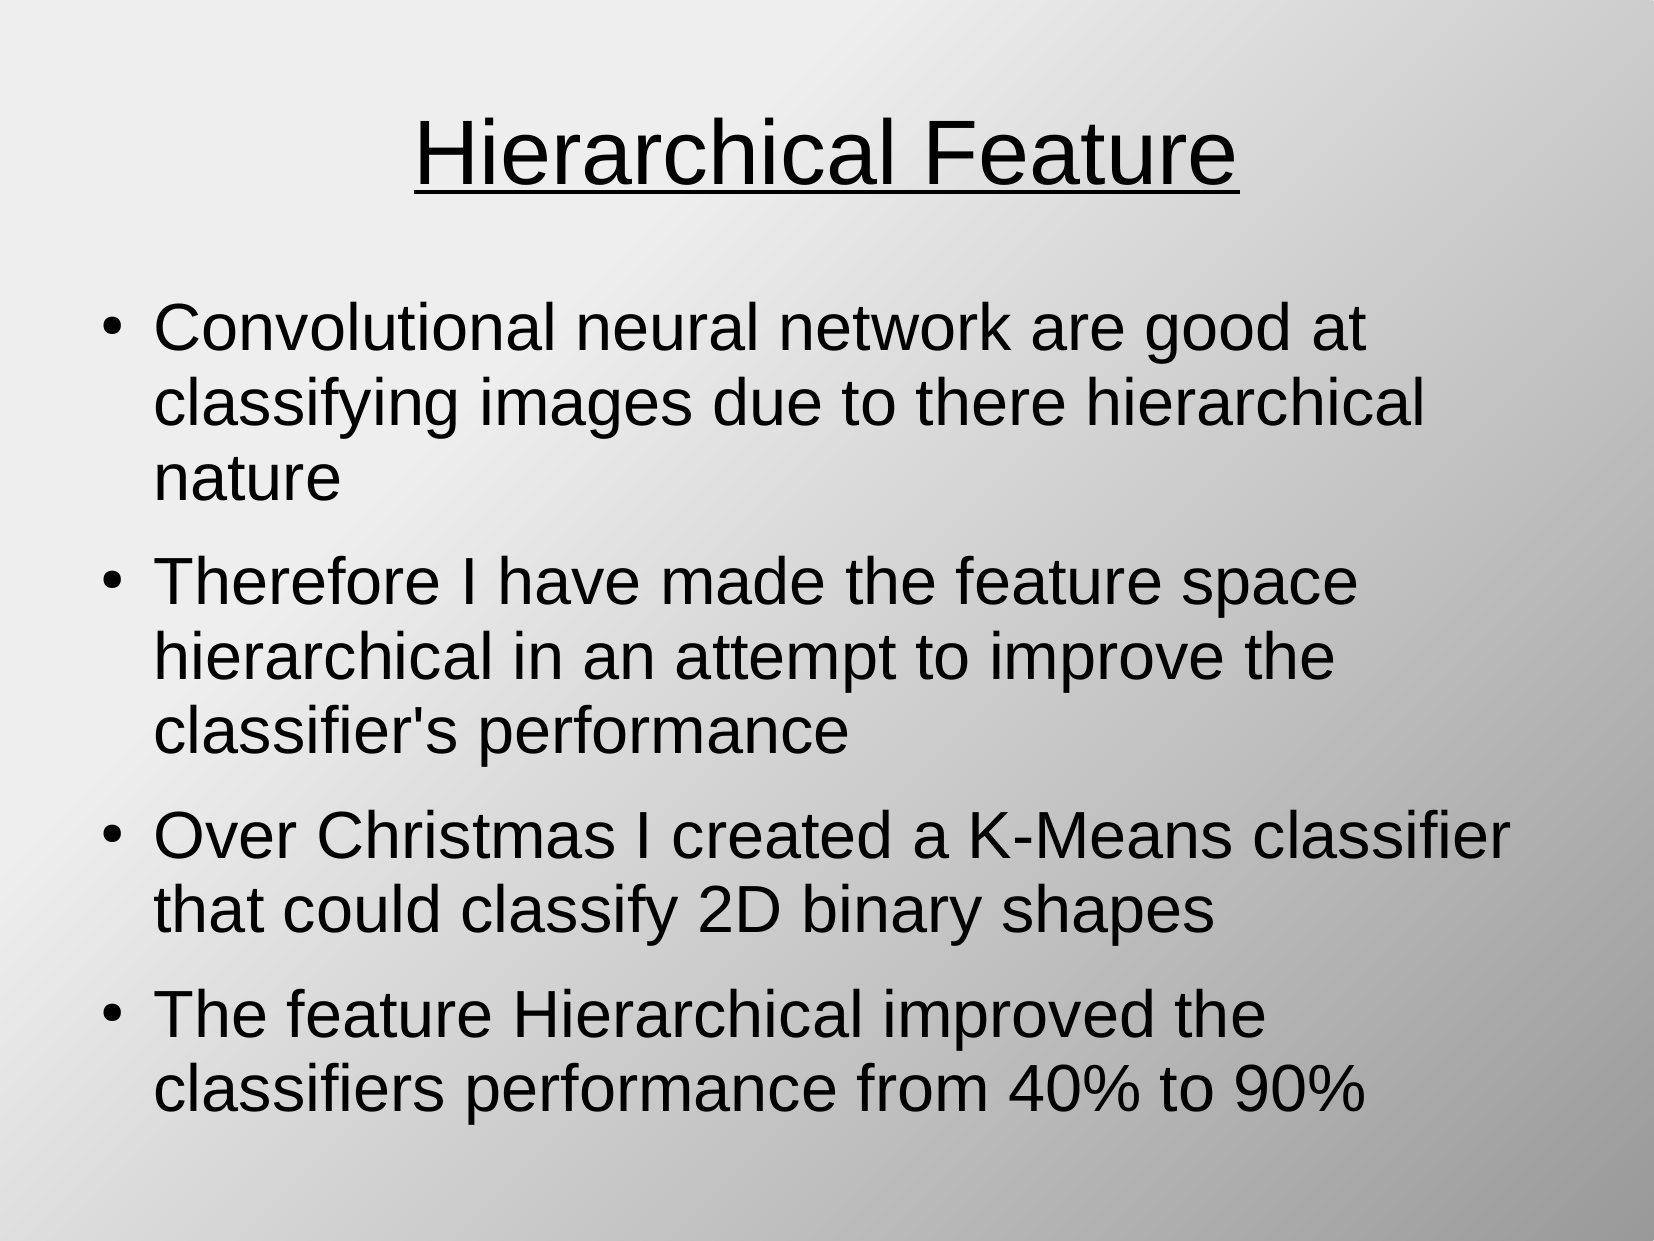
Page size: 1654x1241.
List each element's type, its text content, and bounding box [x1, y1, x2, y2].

list Convolutional neural network are good at classifying images due to there hierarchical nature Therefore I have made the feature space hierarchical in an attempt to improve the classifier's performance Over Christmas I created a K-Means classifier that could classify 2D binary shapes The feature Hierarchical improved the classifiers performance from 40% to 90% [82, 290, 1571, 1127]
title Hierarchical Feature [82, 49, 1571, 257]
